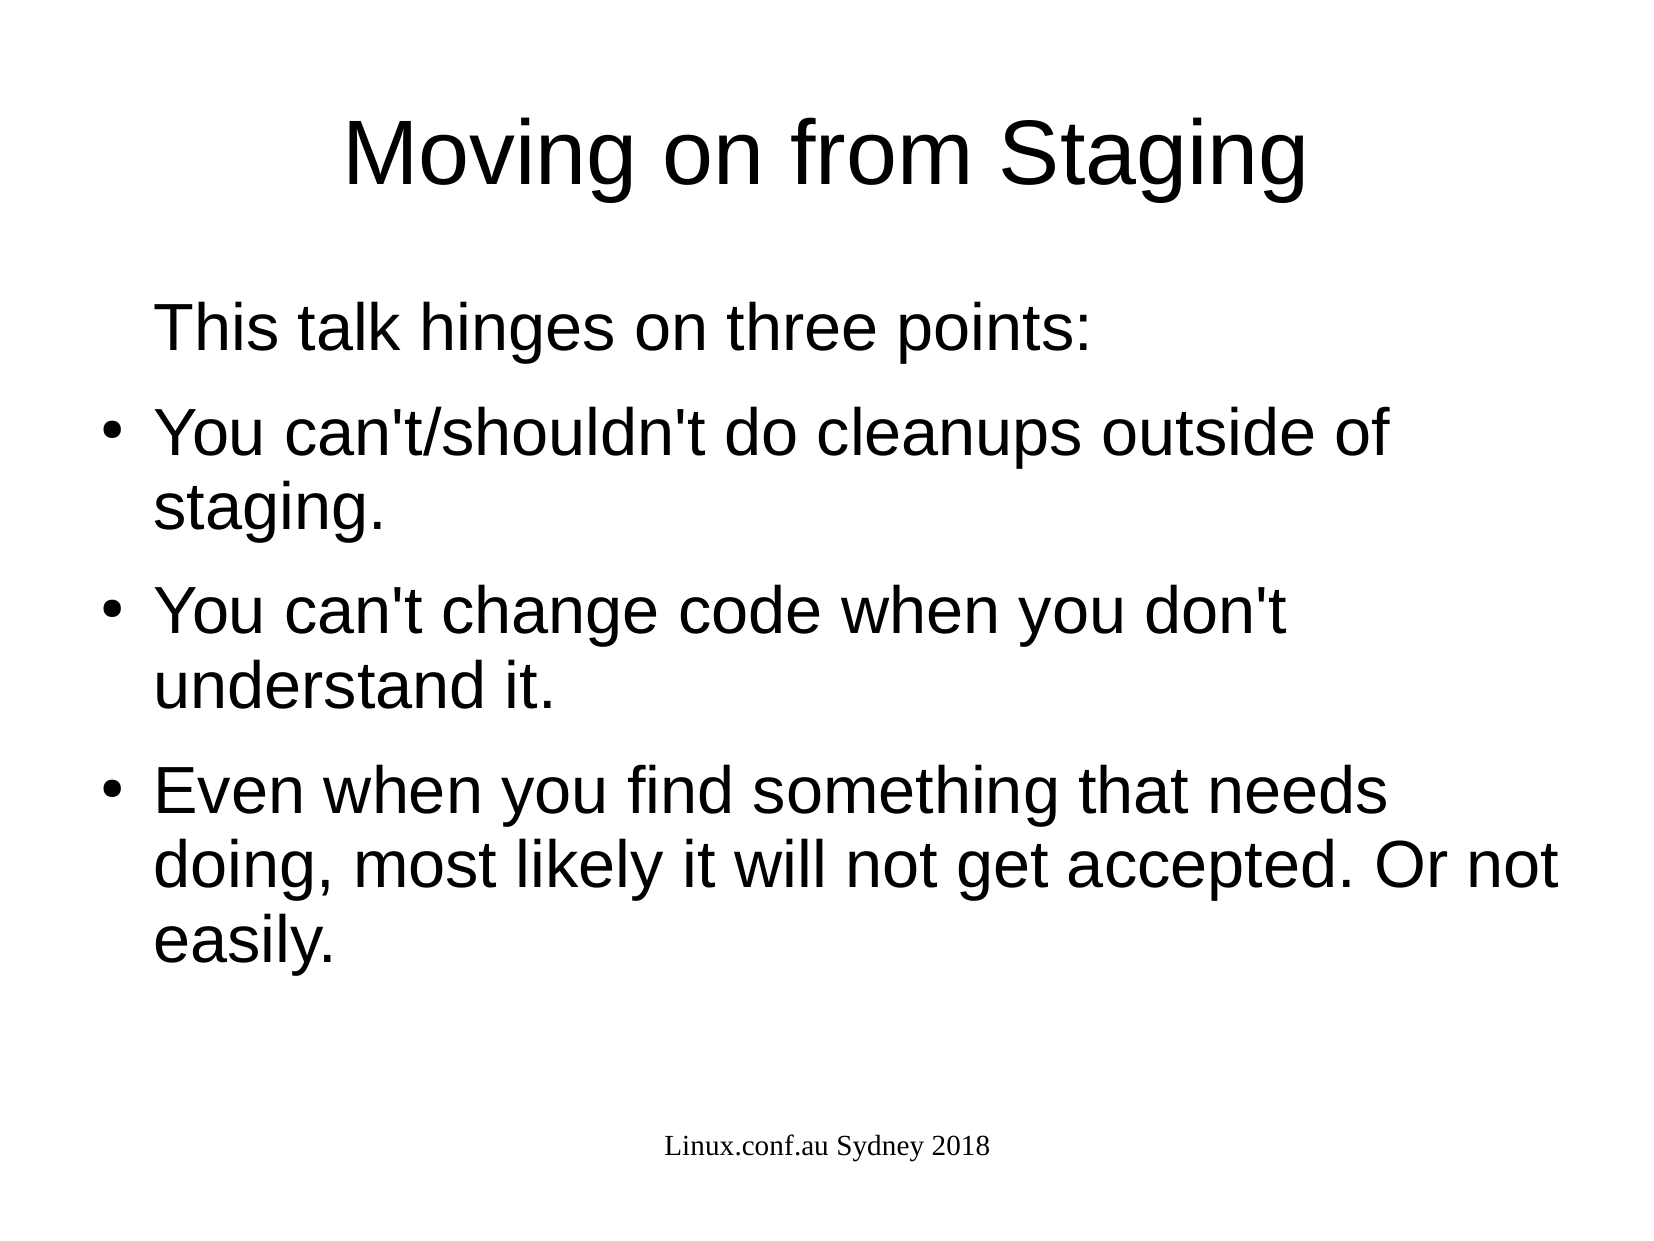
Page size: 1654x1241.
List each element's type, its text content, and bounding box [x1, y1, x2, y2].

list This talk hinges on three points: You can't/shouldn't do cleanups outside of staging. You can't change code when you don't understand it. Even when you find something that needs doing, most likely it will not get accepted. Or not easily. [82, 290, 1571, 1010]
title Moving on from Staging [82, 49, 1571, 257]
